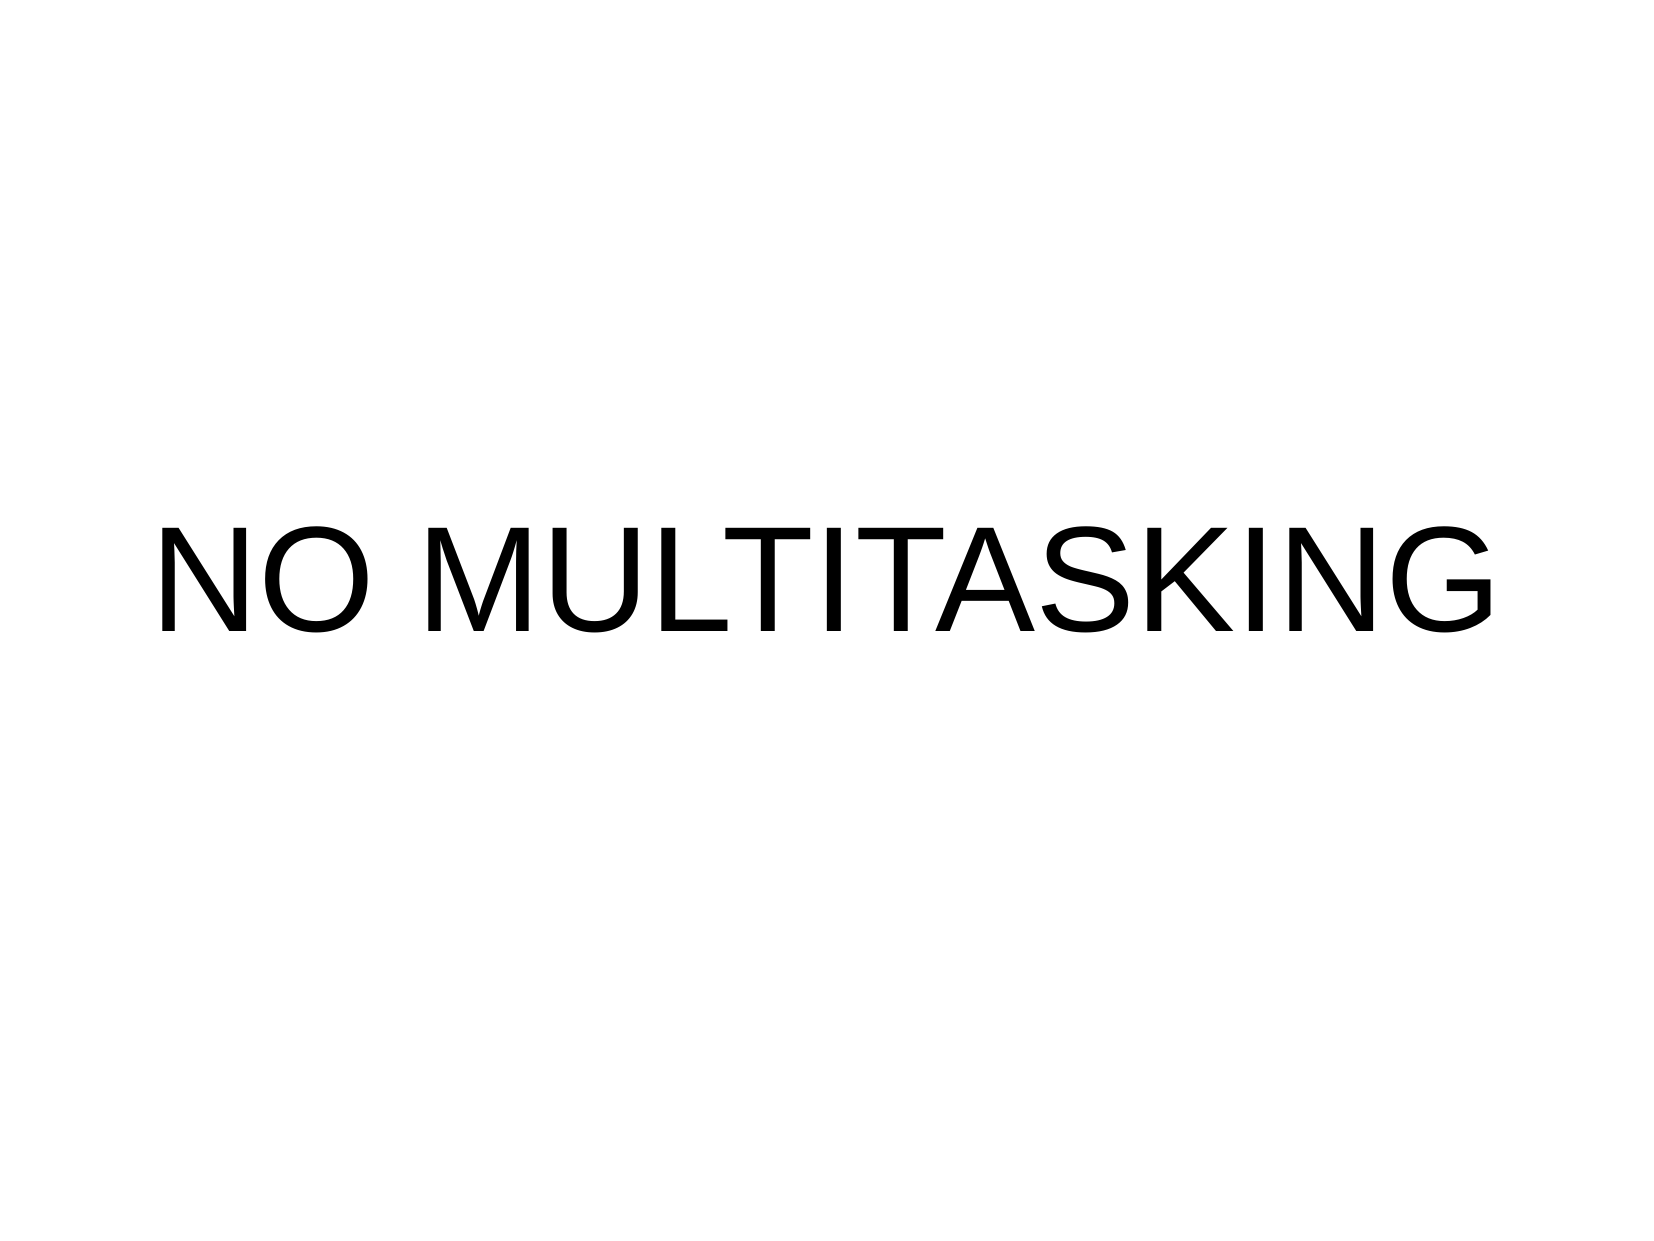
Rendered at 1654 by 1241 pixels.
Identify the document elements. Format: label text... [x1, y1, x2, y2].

subtitle NO MULTITASKING [82, 56, 1571, 1102]
